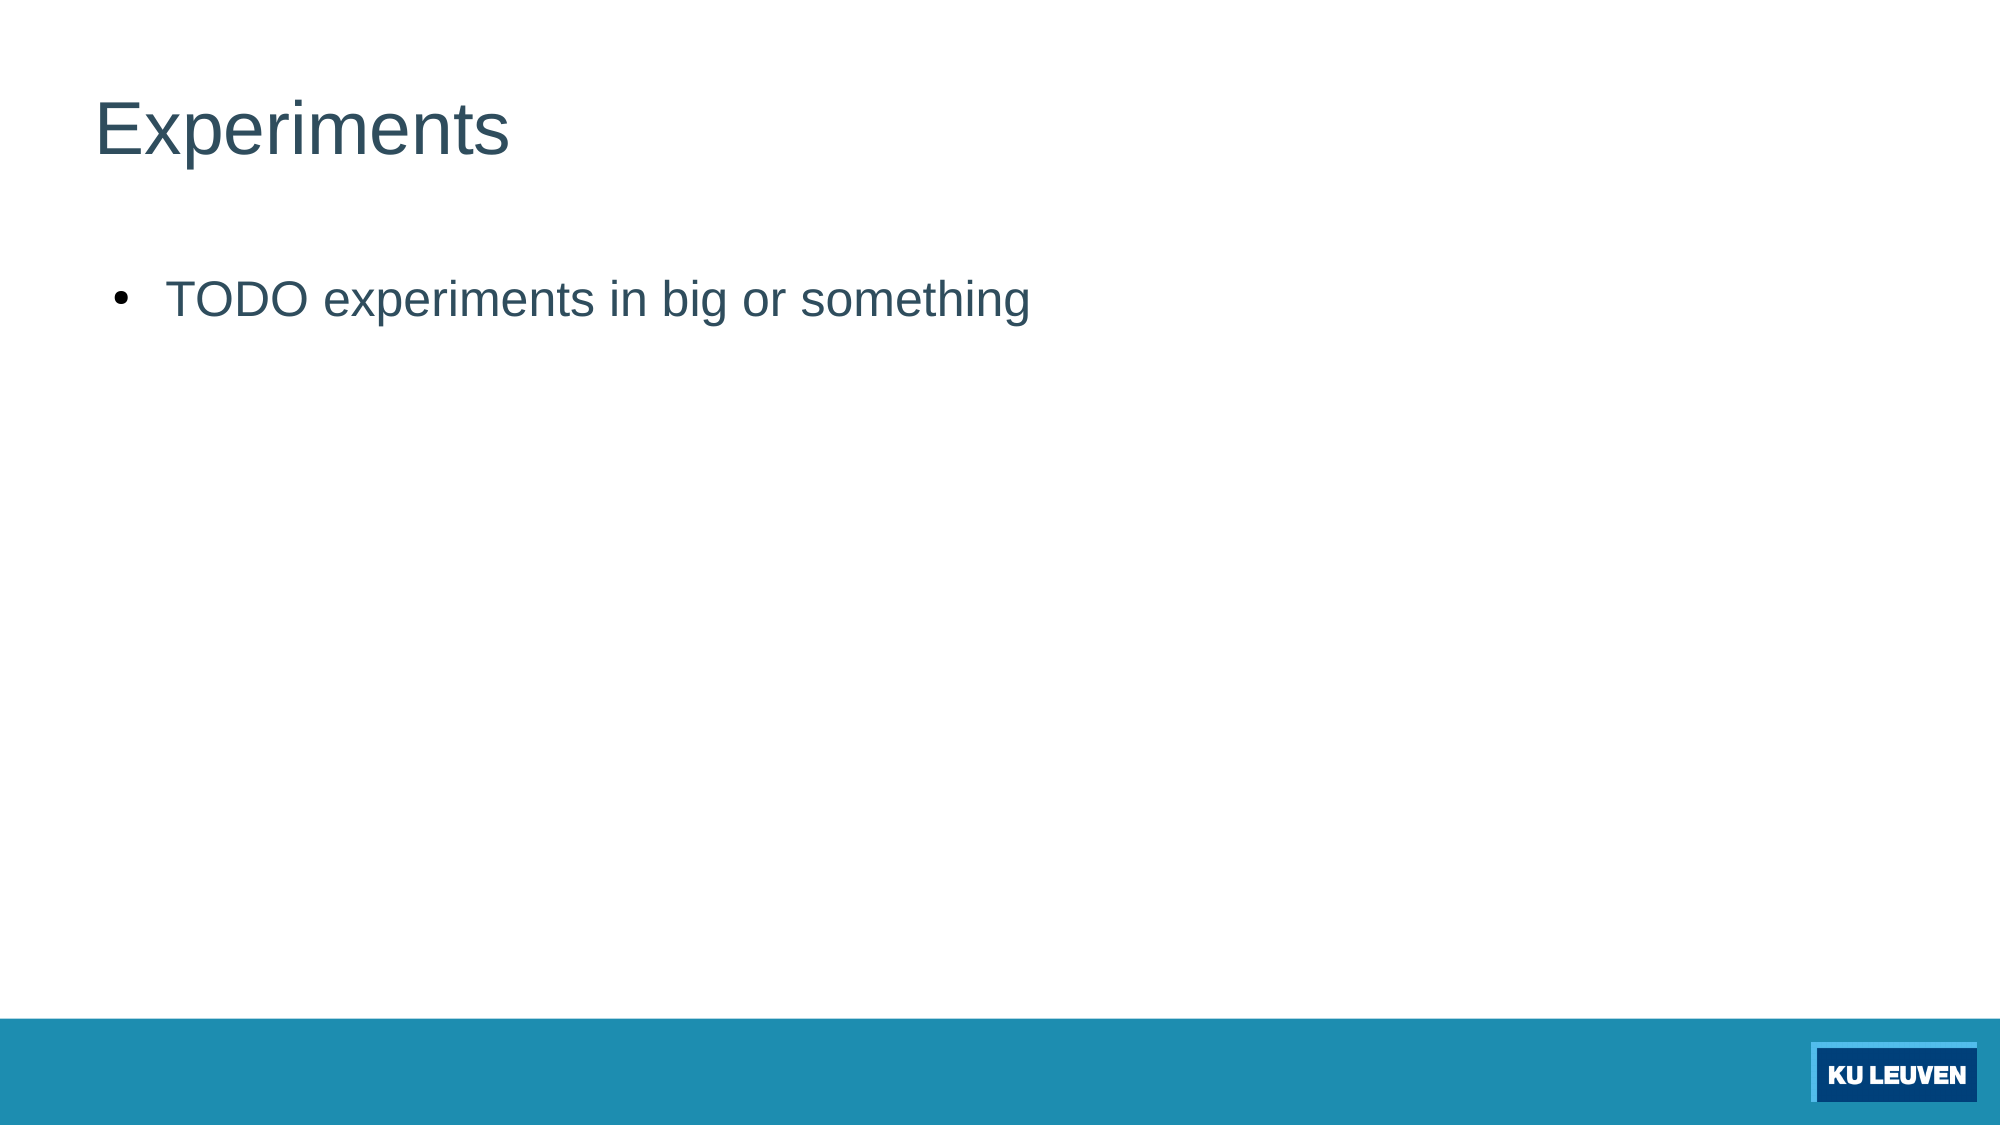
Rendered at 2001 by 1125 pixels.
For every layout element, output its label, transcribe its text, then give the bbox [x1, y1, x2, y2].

list TODO experiments in big or something [94, 271, 1126, 991]
picture [1811, 1042, 1977, 1102]
title Experiments [94, 33, 1906, 223]
